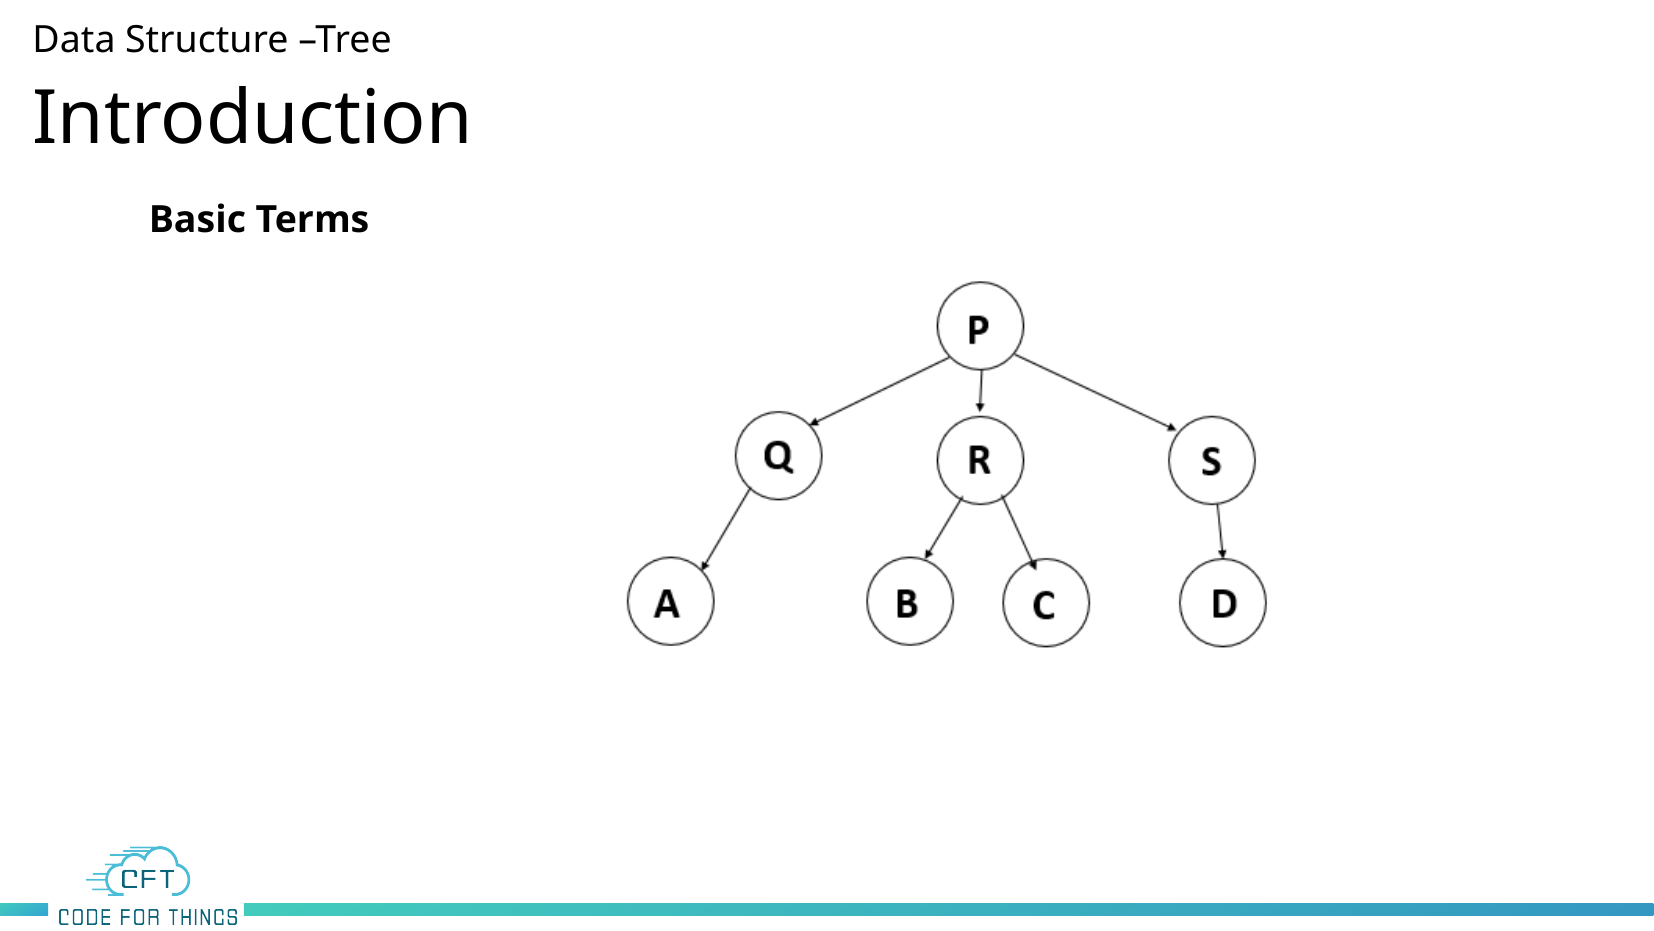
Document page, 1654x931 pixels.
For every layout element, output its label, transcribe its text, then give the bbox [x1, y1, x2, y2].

picture [571, 241, 1364, 668]
picture [59, 846, 237, 925]
title Data Structure –Tree Introduction [32, 12, 1184, 166]
text_box Basic Terms [63, 185, 827, 253]
